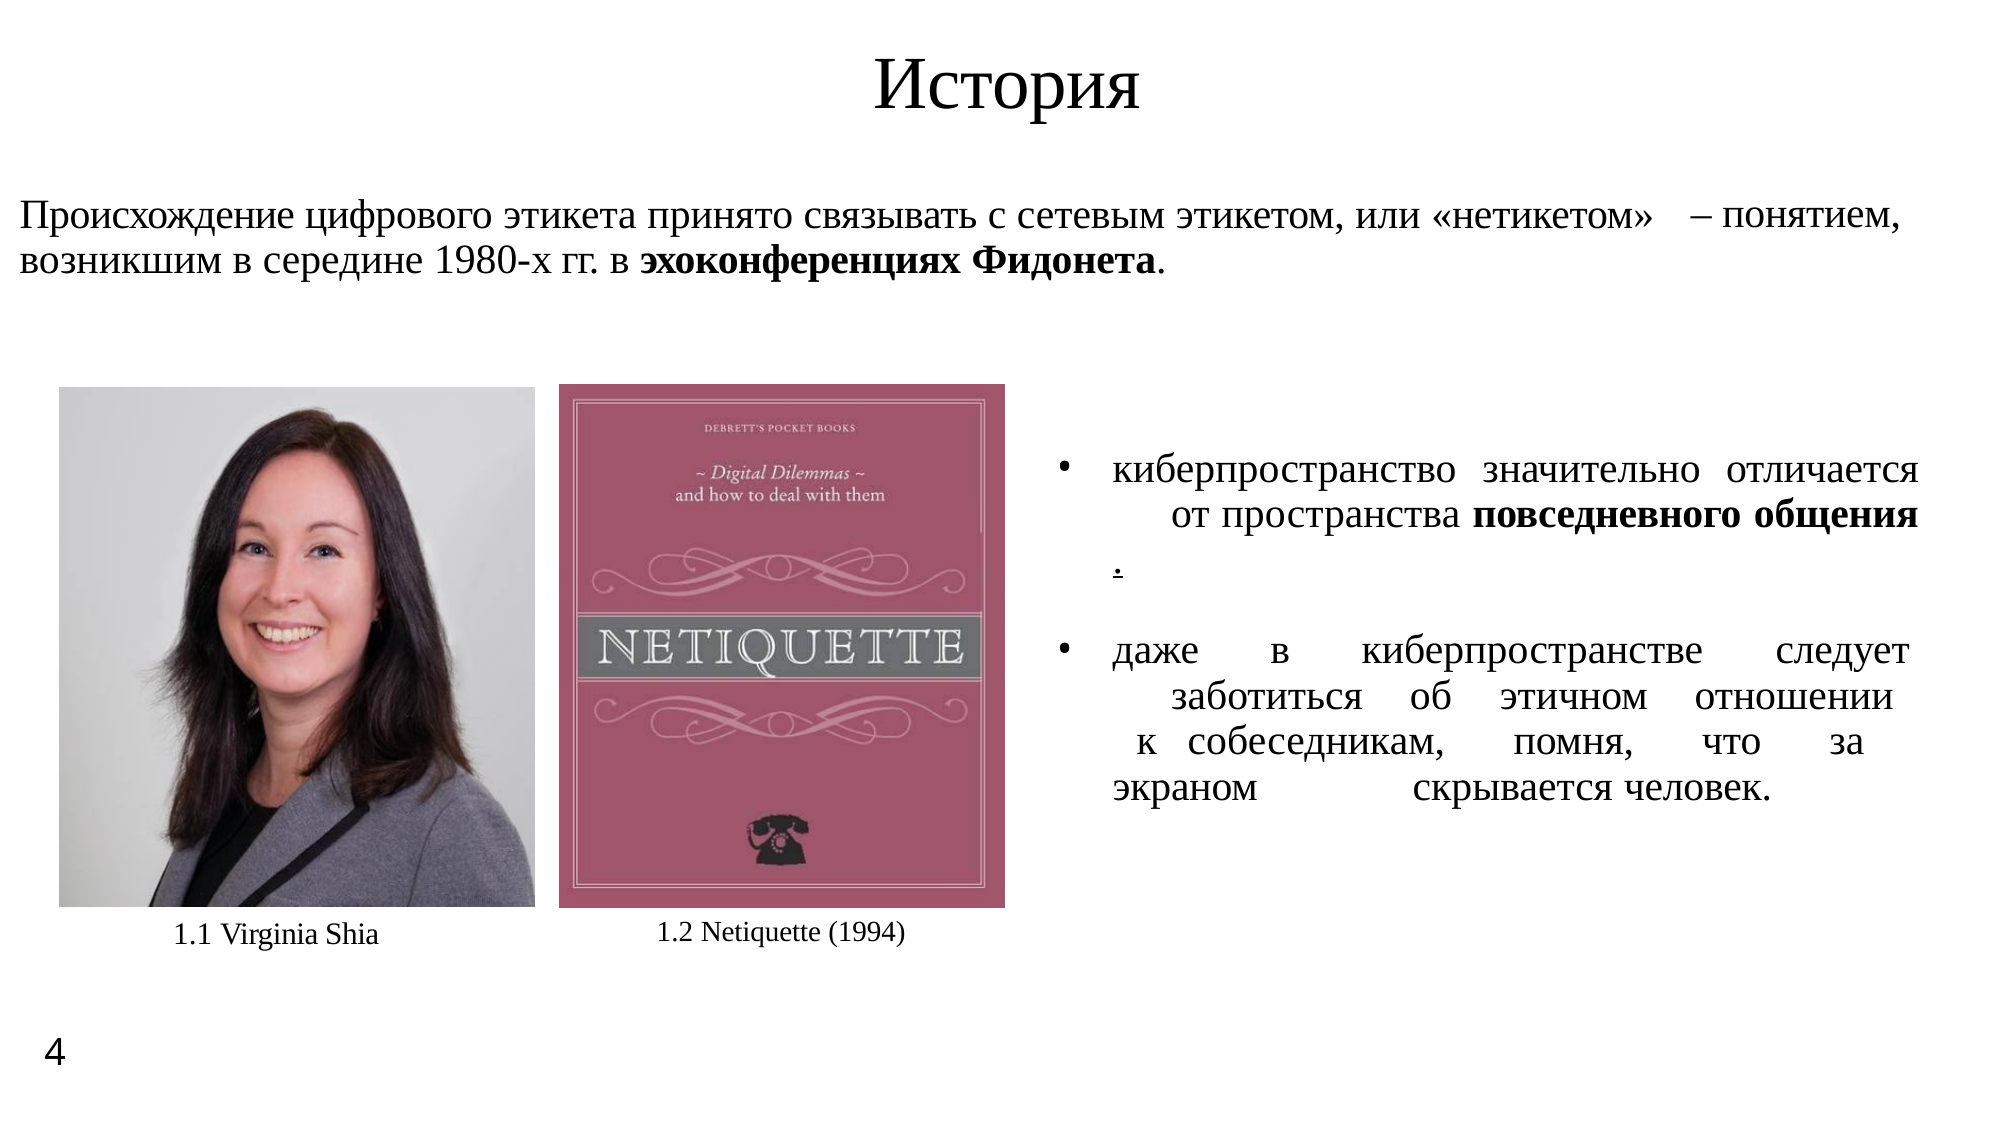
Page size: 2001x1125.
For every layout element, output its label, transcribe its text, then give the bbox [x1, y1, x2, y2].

picture [59, 387, 535, 907]
text_box Происхождение цифрового этикета принято связывать с сетевым этикетом, или «нетикетом» возникшим в середине 1980-х гг. в эхоконференциях Фидонета. [17, 183, 1663, 283]
title История [272, 31, 1613, 183]
slide_number 4 [38, 1028, 74, 1076]
text_box – понятием, [1688, 183, 1904, 237]
text_box 1.2 Netiquette (1994) [654, 910, 945, 948]
text_box киберпространство значительно отличается от пространства повседневного общения. даже в киберпространстве следует заботиться об этичном отношении к собеседникам, помня, что за экраном скрывается человек. [1054, 437, 1920, 810]
picture [559, 384, 1005, 908]
text_box 1.1 Virginia Shia [171, 910, 416, 951]
